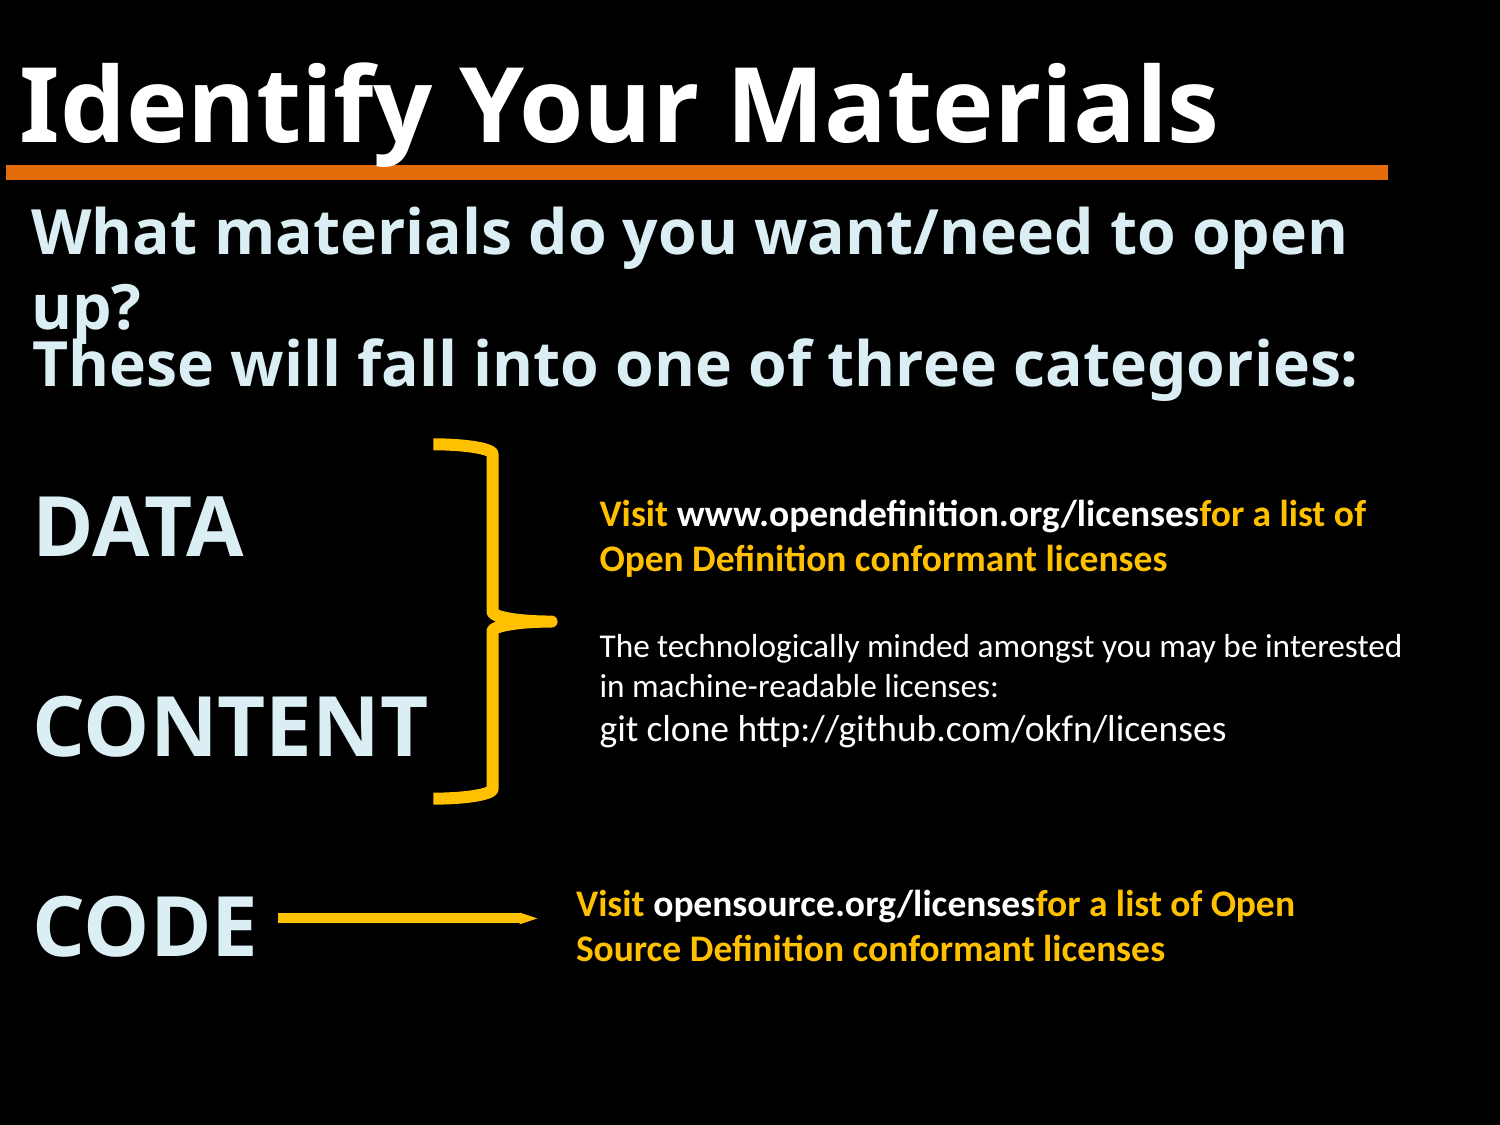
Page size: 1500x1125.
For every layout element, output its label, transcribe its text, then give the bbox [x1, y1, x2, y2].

text_box Identify Your Materials [4, 31, 1365, 173]
text_box Visit opensource.org/licenses for a list of Open Source Definition conformant licenses [561, 871, 1412, 978]
text_box What materials do you want/need to open up? [16, 184, 1471, 276]
text_box These will fall into one of three categories: DATA CONTENT CODE [17, 316, 1472, 988]
text_box Visit www.opendefinition.org/licenses for a list of Open Definition conformant licenses The technologically minded amongst you may be interested in machine-readable licenses: git clone http://github.com/okfn/licenses [584, 481, 1436, 760]
